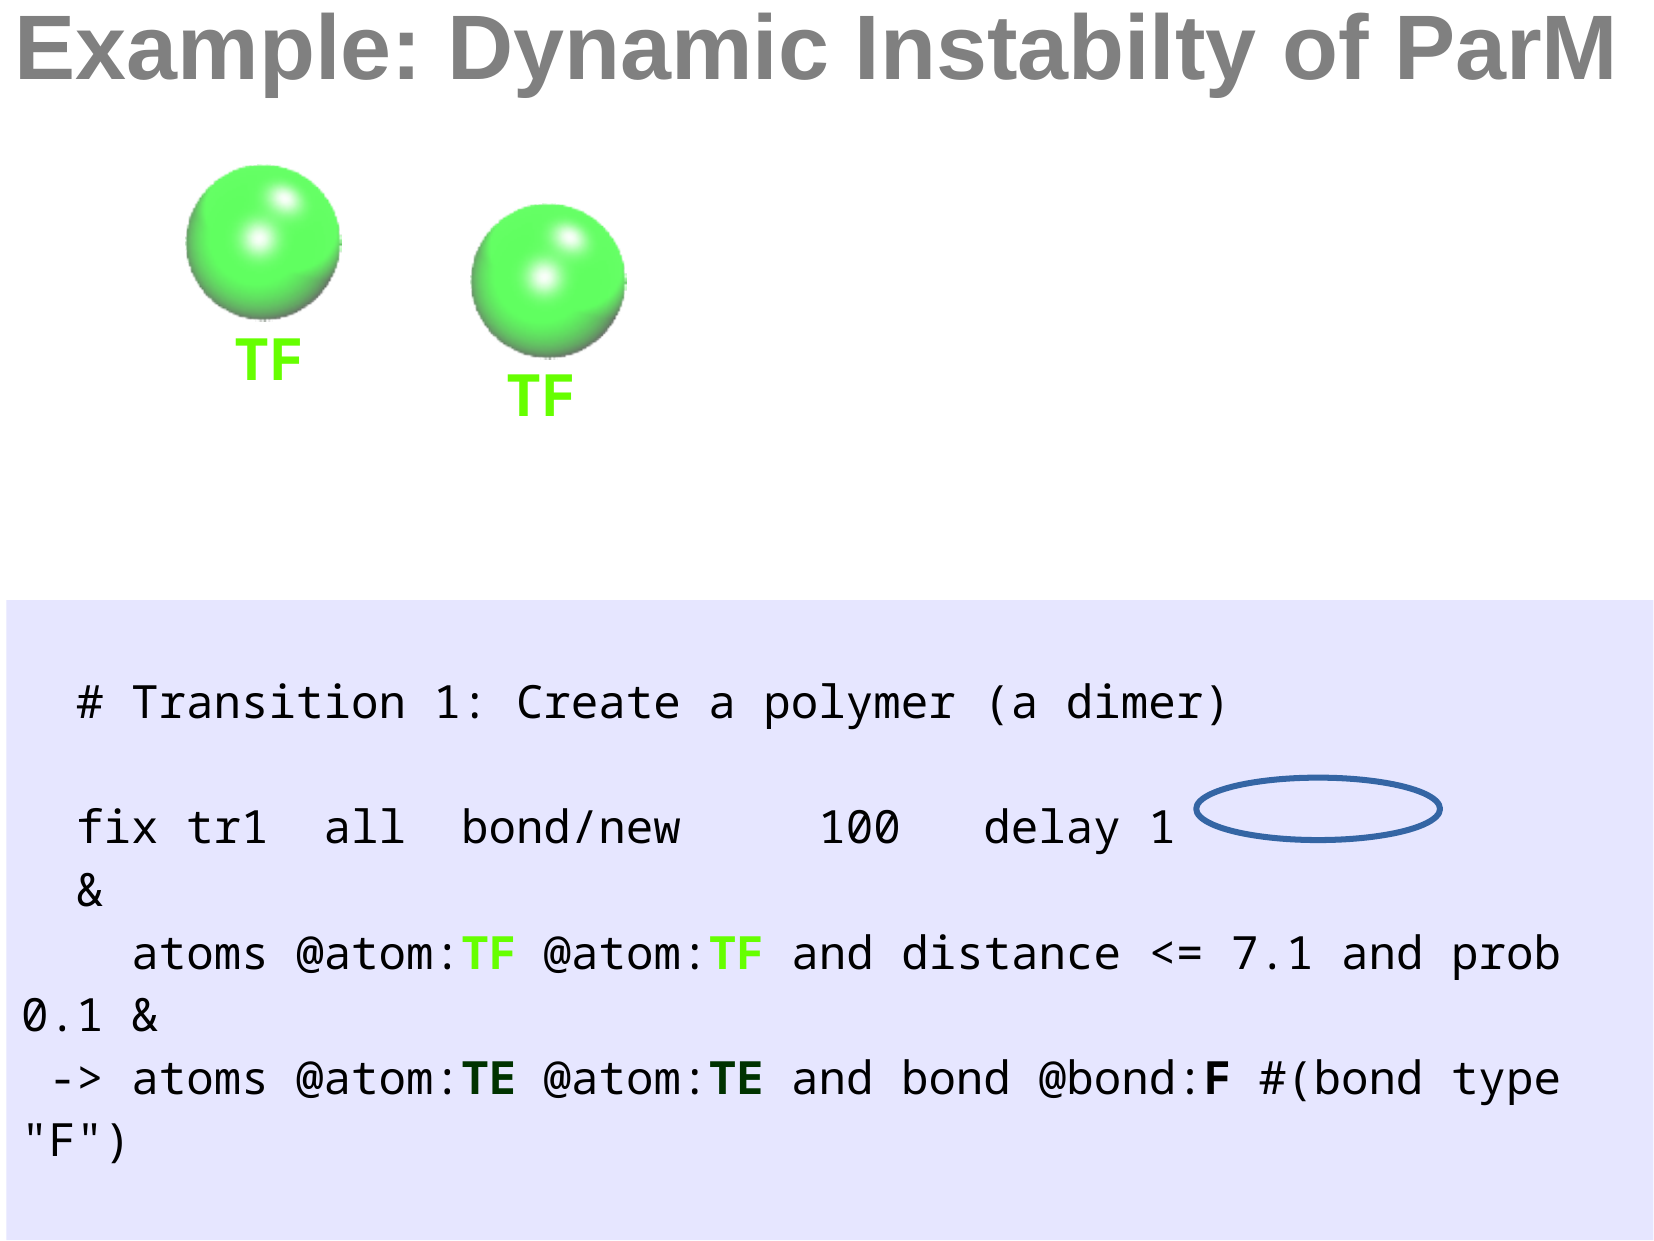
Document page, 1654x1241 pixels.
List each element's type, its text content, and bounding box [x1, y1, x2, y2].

picture [185, 164, 342, 311]
text_box TF [165, 311, 376, 385]
text_box TF [436, 346, 647, 420]
text_box Example: Dynamic Instabilty of ParM [0, 0, 1635, 140]
text_box # Transition 1: Create a polymer (a dimer) fix tr1 all bond/new 100 delay 1 & atoms @atom:TF @atom:TF and distance <= 7.1 and prob 0.1 & -> atoms @atom:TE @atom:TE and bond @bond:F #(bond type "F") [6, 600, 1654, 1241]
picture [470, 203, 627, 361]
